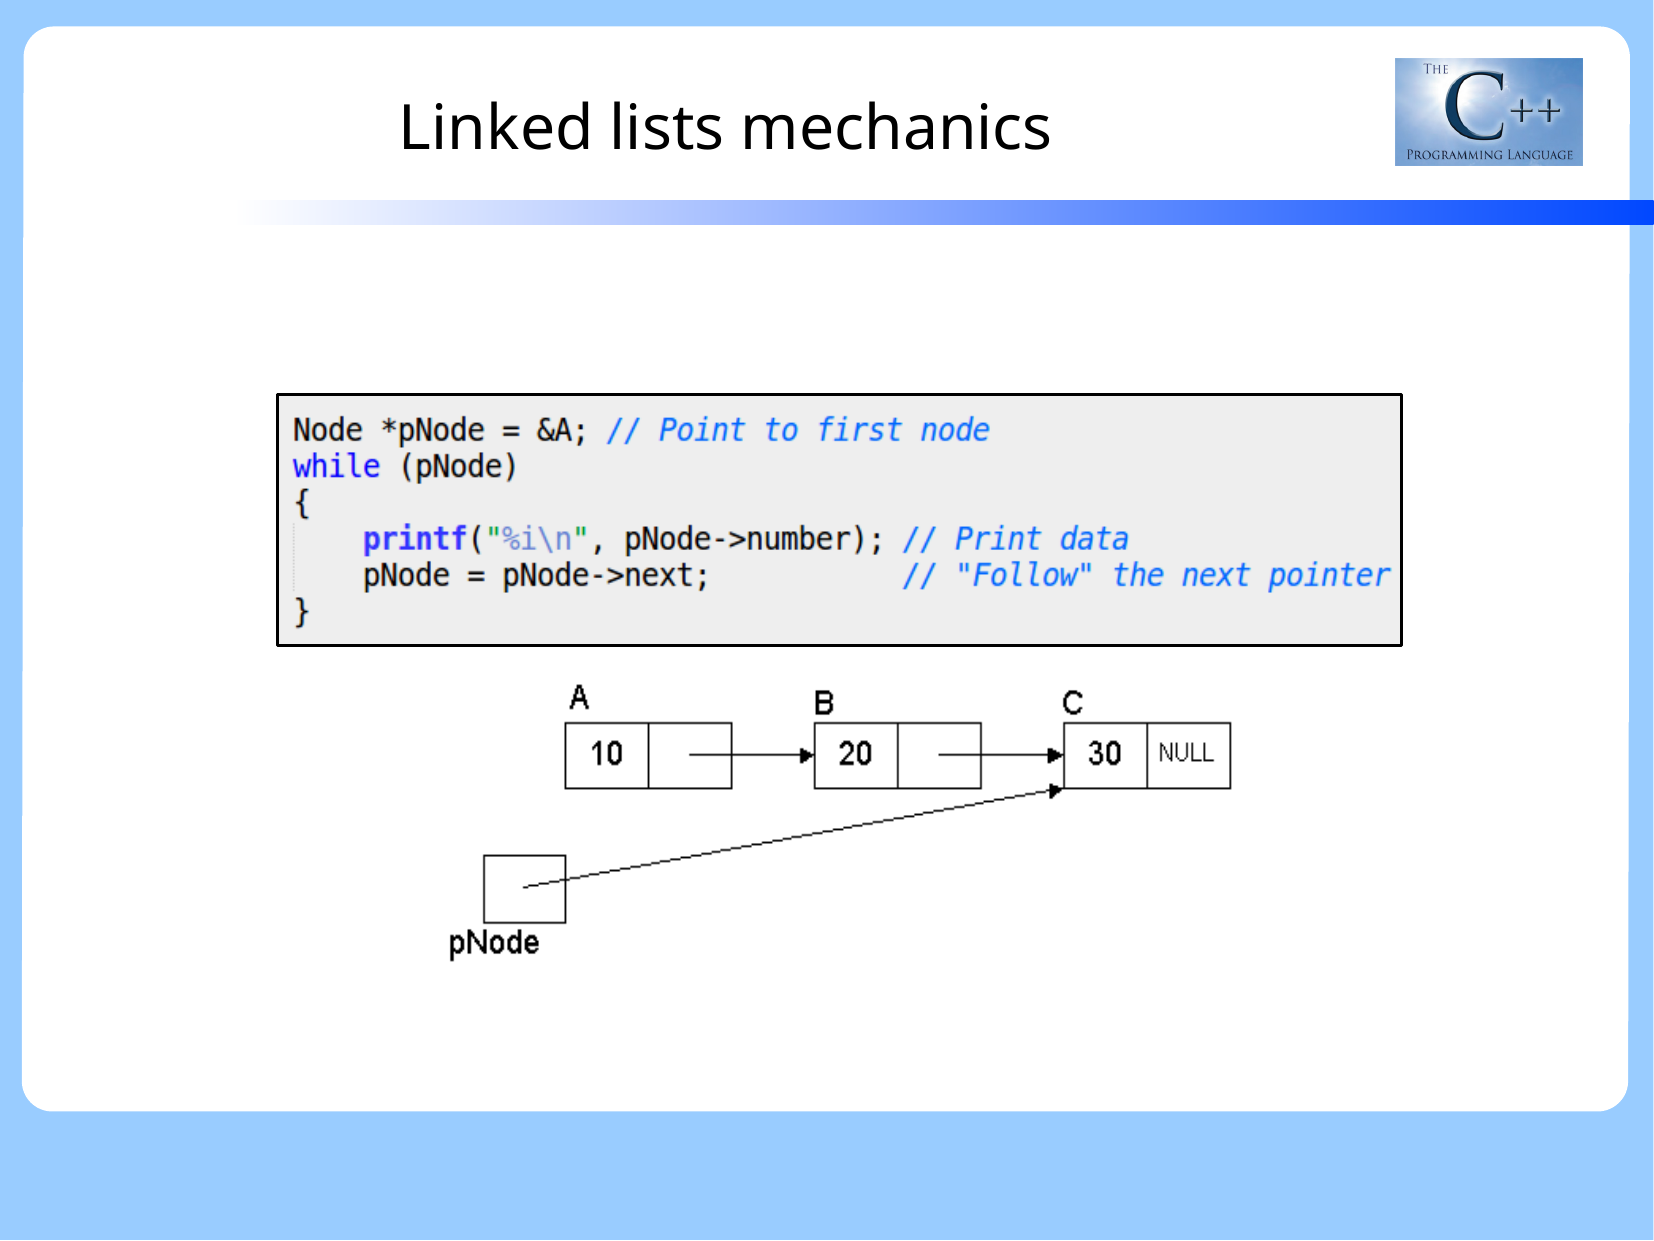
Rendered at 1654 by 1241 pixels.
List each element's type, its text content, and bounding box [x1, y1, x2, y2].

picture [442, 674, 1235, 969]
title Linked lists mechanics [82, 49, 1371, 201]
picture [1395, 58, 1583, 166]
picture [279, 396, 1400, 644]
